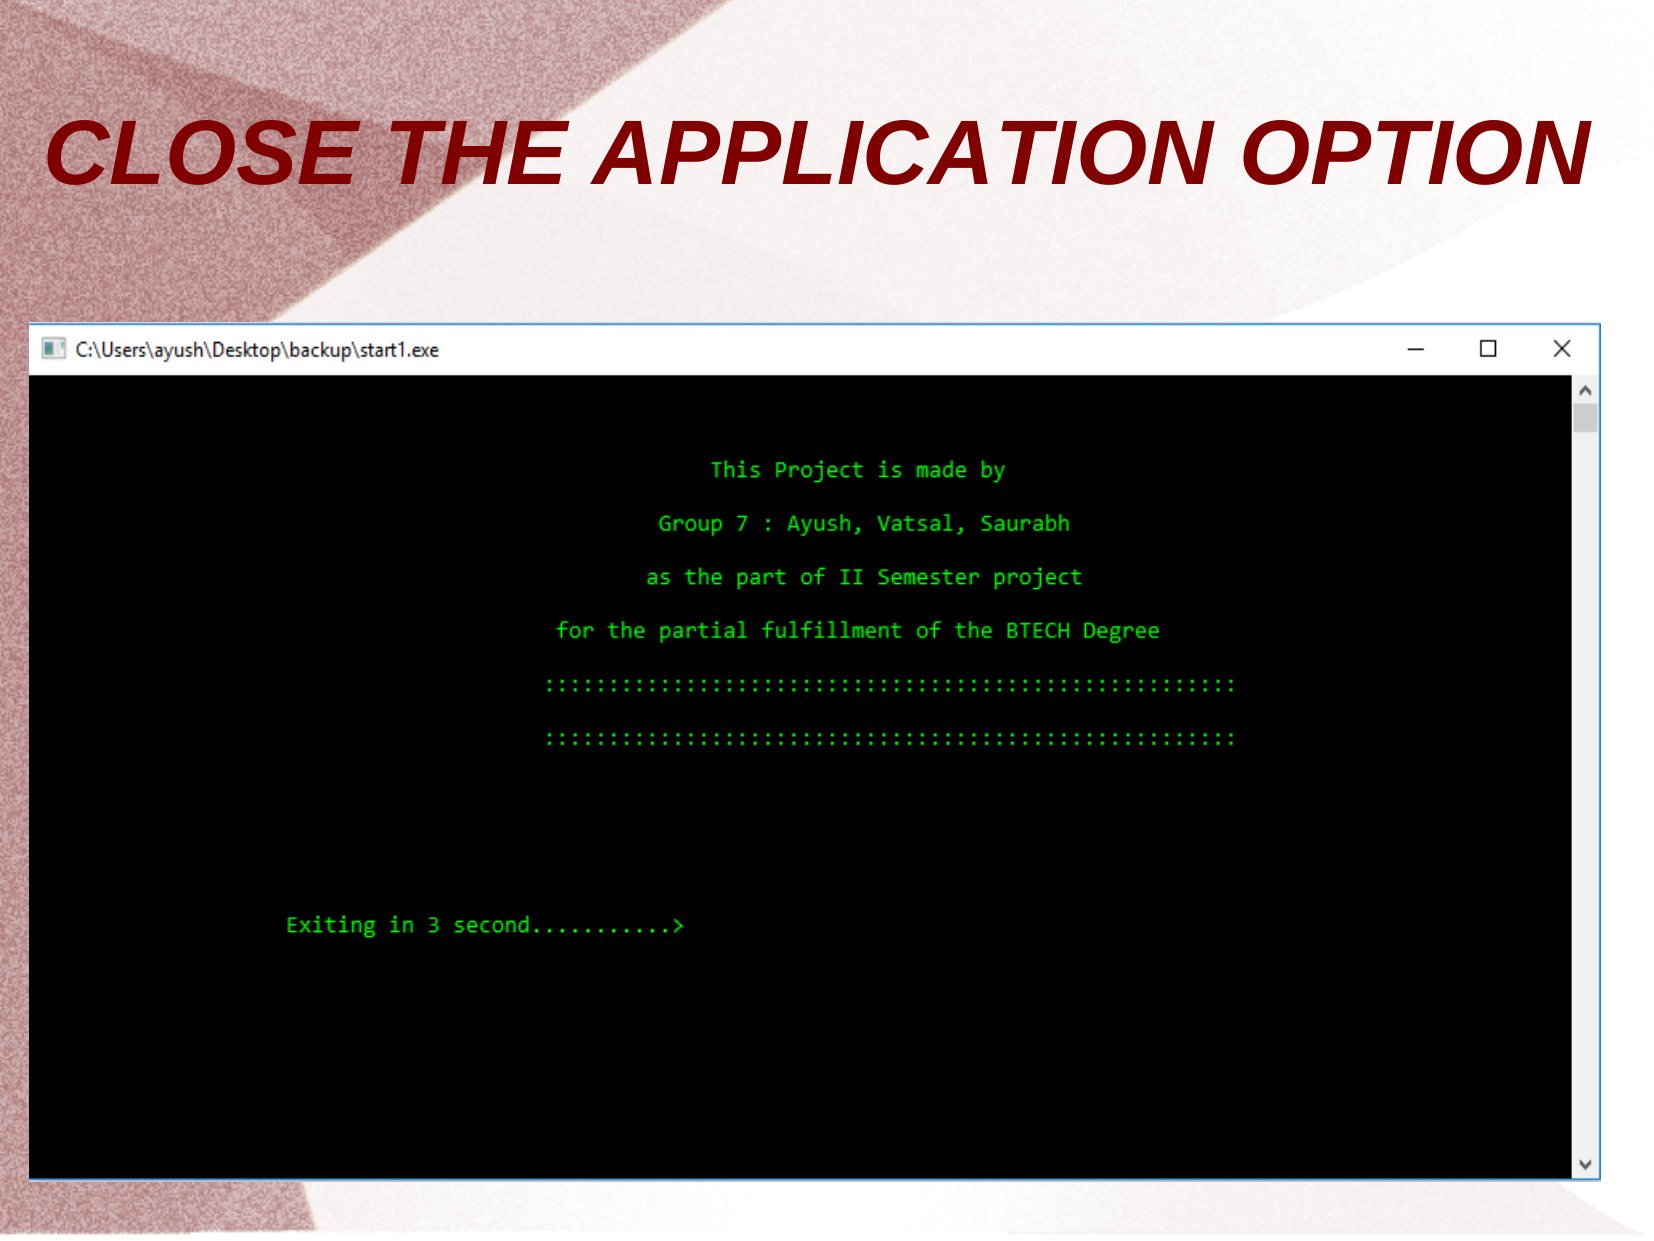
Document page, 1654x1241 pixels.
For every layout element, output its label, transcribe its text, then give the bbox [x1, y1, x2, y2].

picture [0, 0, 1654, 1241]
title CLOSE THE APPLICATION OPTION [29, 49, 1607, 257]
